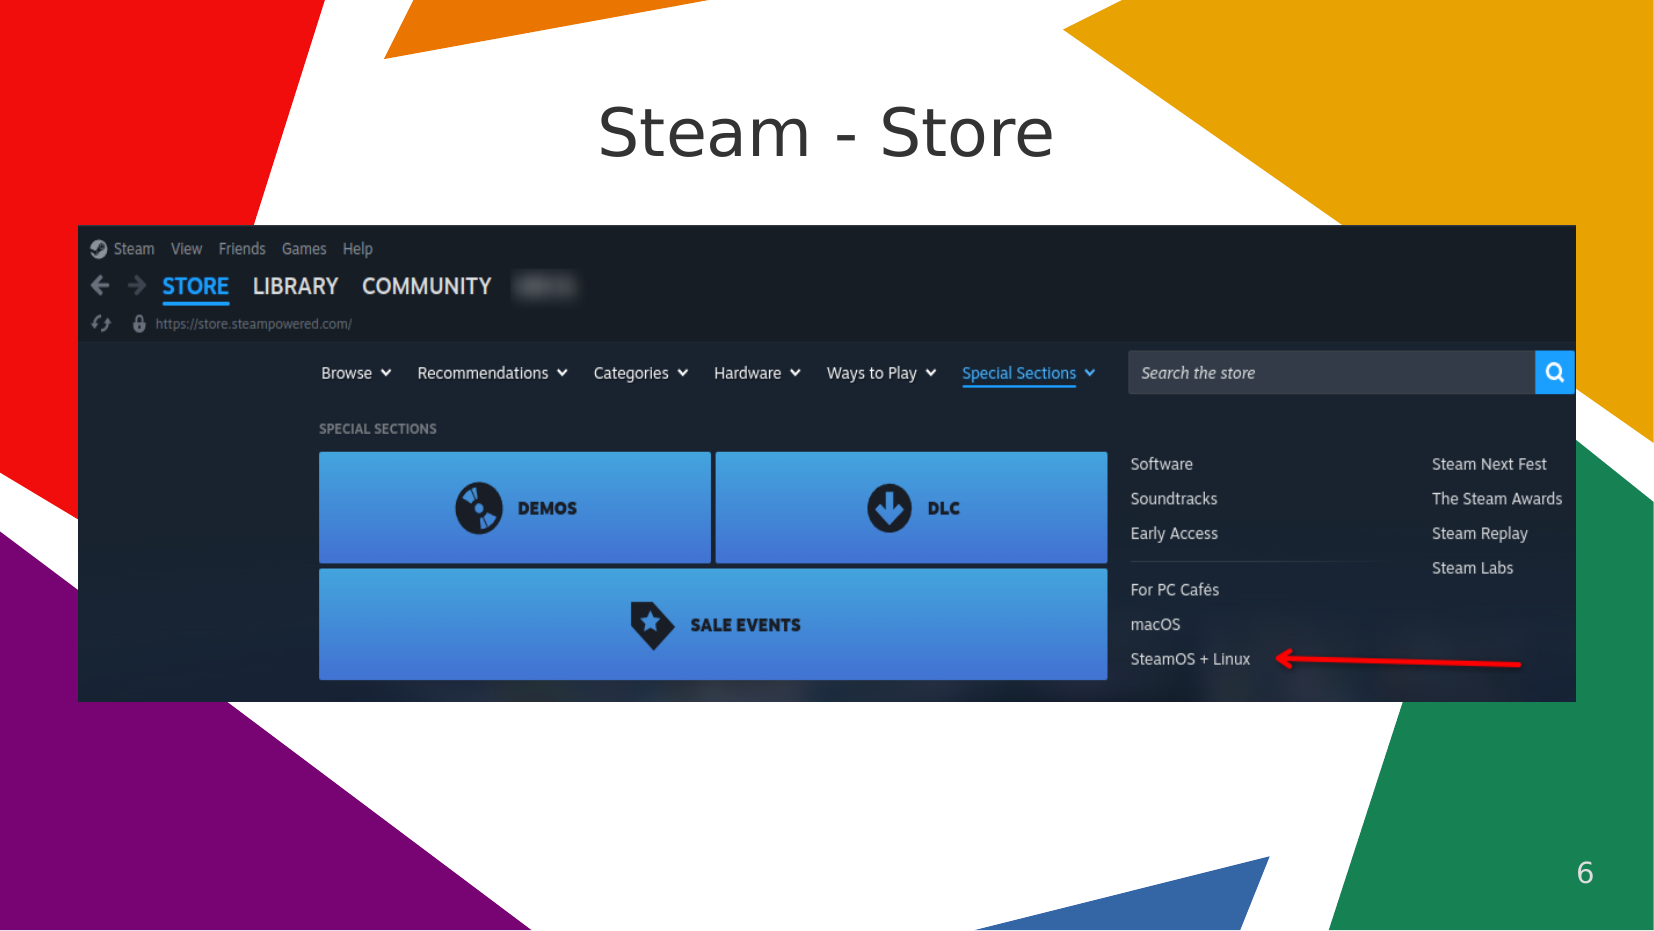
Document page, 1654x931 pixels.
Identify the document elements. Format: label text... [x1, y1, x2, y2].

title Steam - Store [295, 59, 1359, 207]
picture [78, 225, 1576, 702]
